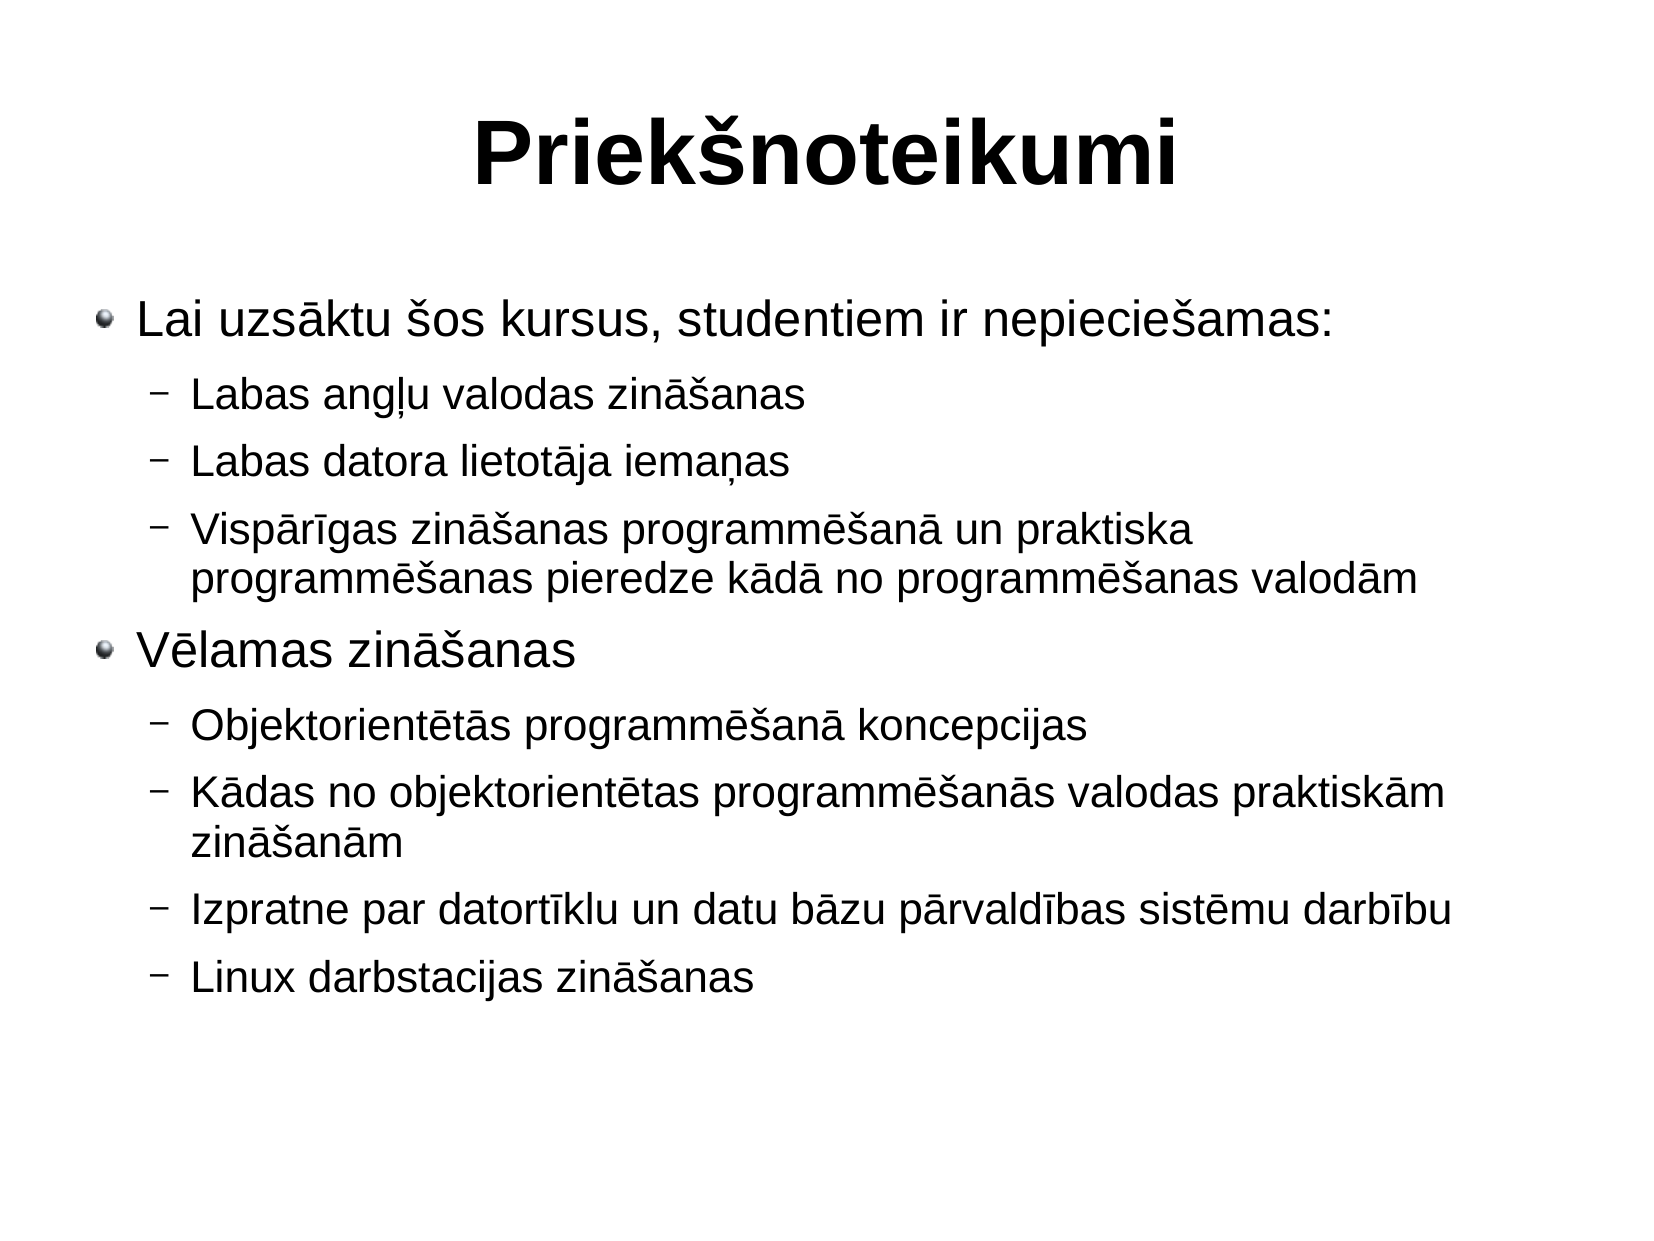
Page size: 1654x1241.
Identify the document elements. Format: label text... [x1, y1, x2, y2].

list Lai uzsāktu šos kursus, studentiem ir nepieciešamas: Labas angļu valodas zināšanas Labas datora lietotāja iemaņas Vispārīgas zināšanas programmēšanā un praktiska programmēšanas pieredze kādā no programmēšanas valodām Vēlamas zināšanas Objektorientētās programmēšanā koncepcijas Kādas no objektorientētas programmēšanās valodas praktiskām zināšanām Izpratne par datortīklu un datu bāzu pārvaldības sistēmu darbību Linux darbstacijas zināšanas [82, 290, 1538, 1010]
title Priekšnoteikumi [82, 49, 1571, 257]
